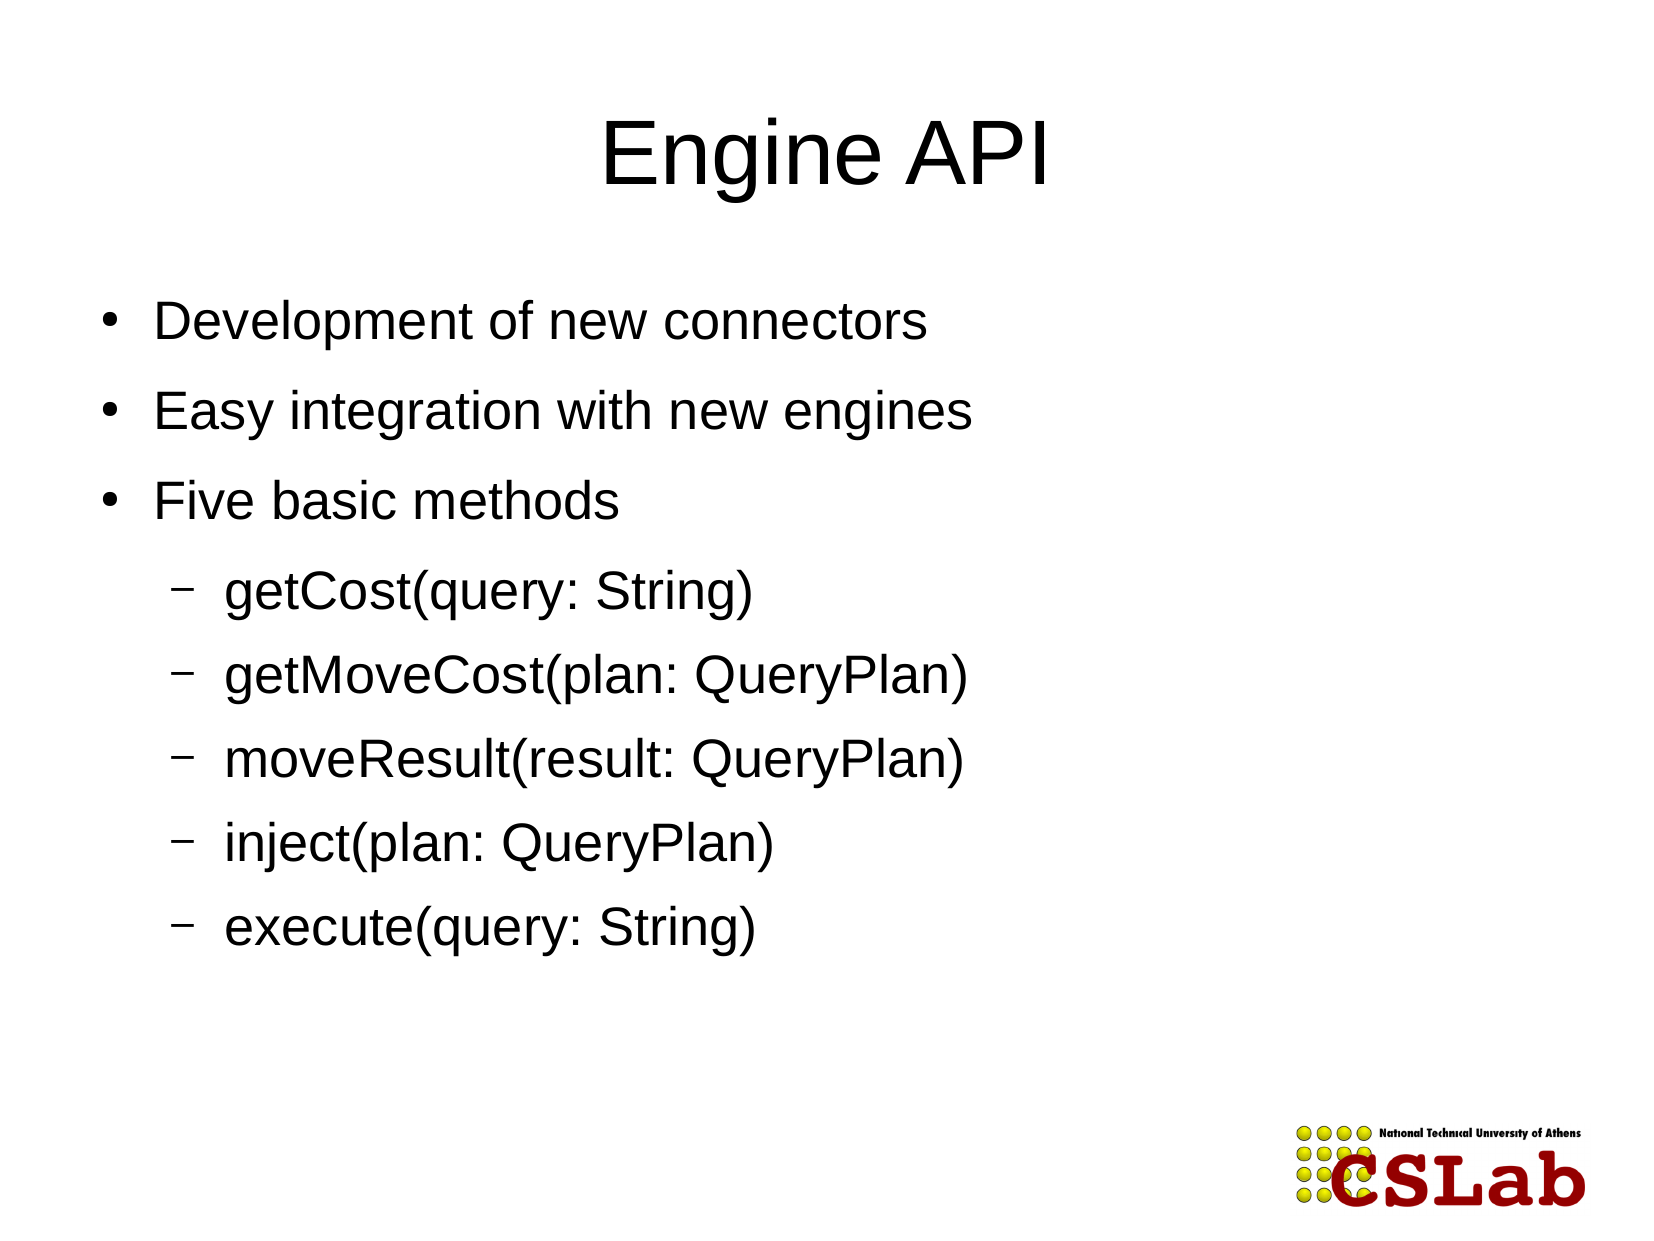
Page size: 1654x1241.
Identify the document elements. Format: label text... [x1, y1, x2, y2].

list Development of new connectors Easy integration with new engines Five basic methods getCost(query: String) getMoveCost(plan: QueryPlan) moveResult(result: QueryPlan) inject(plan: QueryPlan) execute(query: String) [82, 290, 1571, 1109]
title Engine API [82, 49, 1571, 257]
picture [1290, 1123, 1591, 1216]
